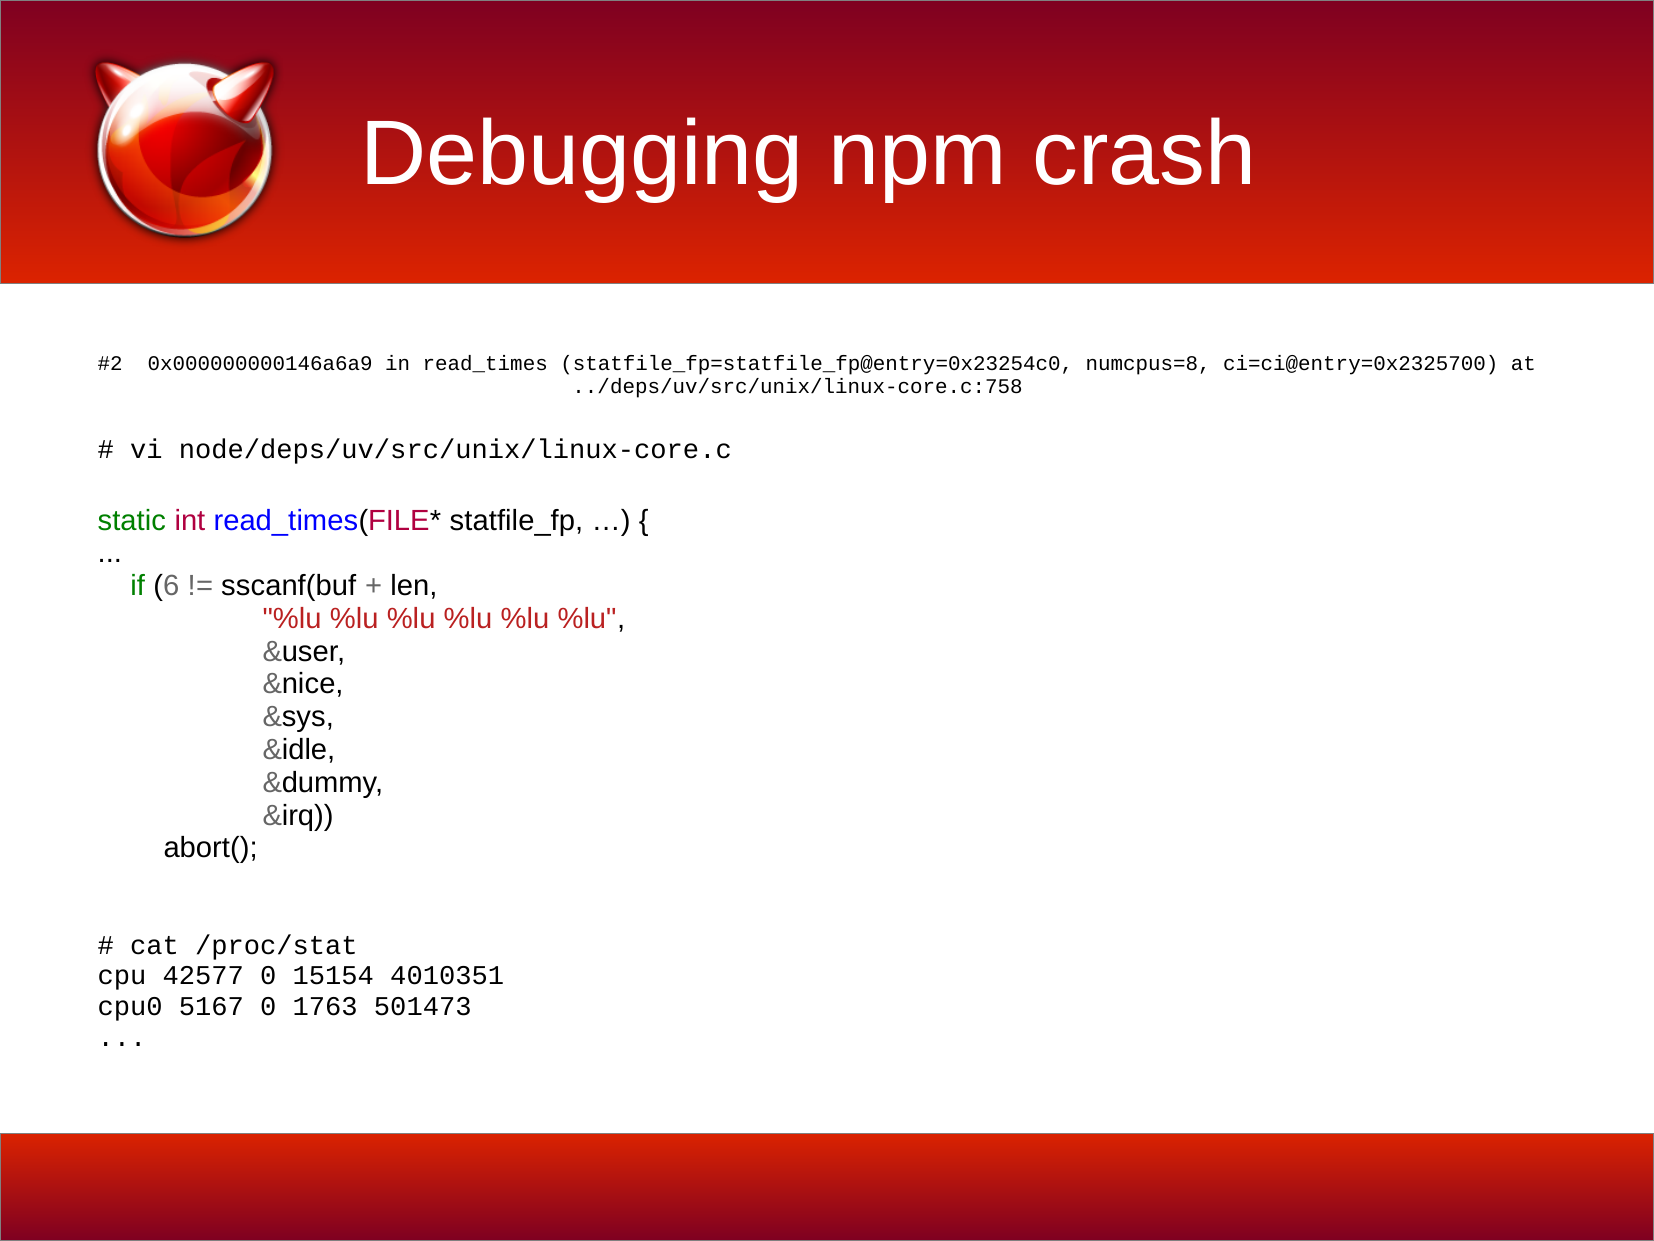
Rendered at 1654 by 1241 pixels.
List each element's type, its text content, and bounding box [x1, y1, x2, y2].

text_box # cat /proc/stat cpu 42577 0 15154 4010351 cpu0 5167 0 1763 501473 ... [82, 924, 1063, 1085]
text_box static int read_times(FILE* statfile_fp, …) { ... if (6 != sscanf(buf + len, "%lu %lu %lu %lu %lu %lu", &user, &nice, &sys, &idle, &dummy, &irq)) abort(); [82, 496, 1252, 886]
title Debugging npm crash [82, 49, 1536, 257]
text_box # vi node/deps/uv/src/unix/linux-core.c [82, 428, 1359, 493]
text_box #2 0x000000000146a6a9 in read_times (statfile_fp=statfile_fp@entry=0x23254c0, numcpus=8, ci=ci@entry=0x2325700) at ../deps/uv/src/unix/linux-core.c:758 [82, 345, 1550, 408]
